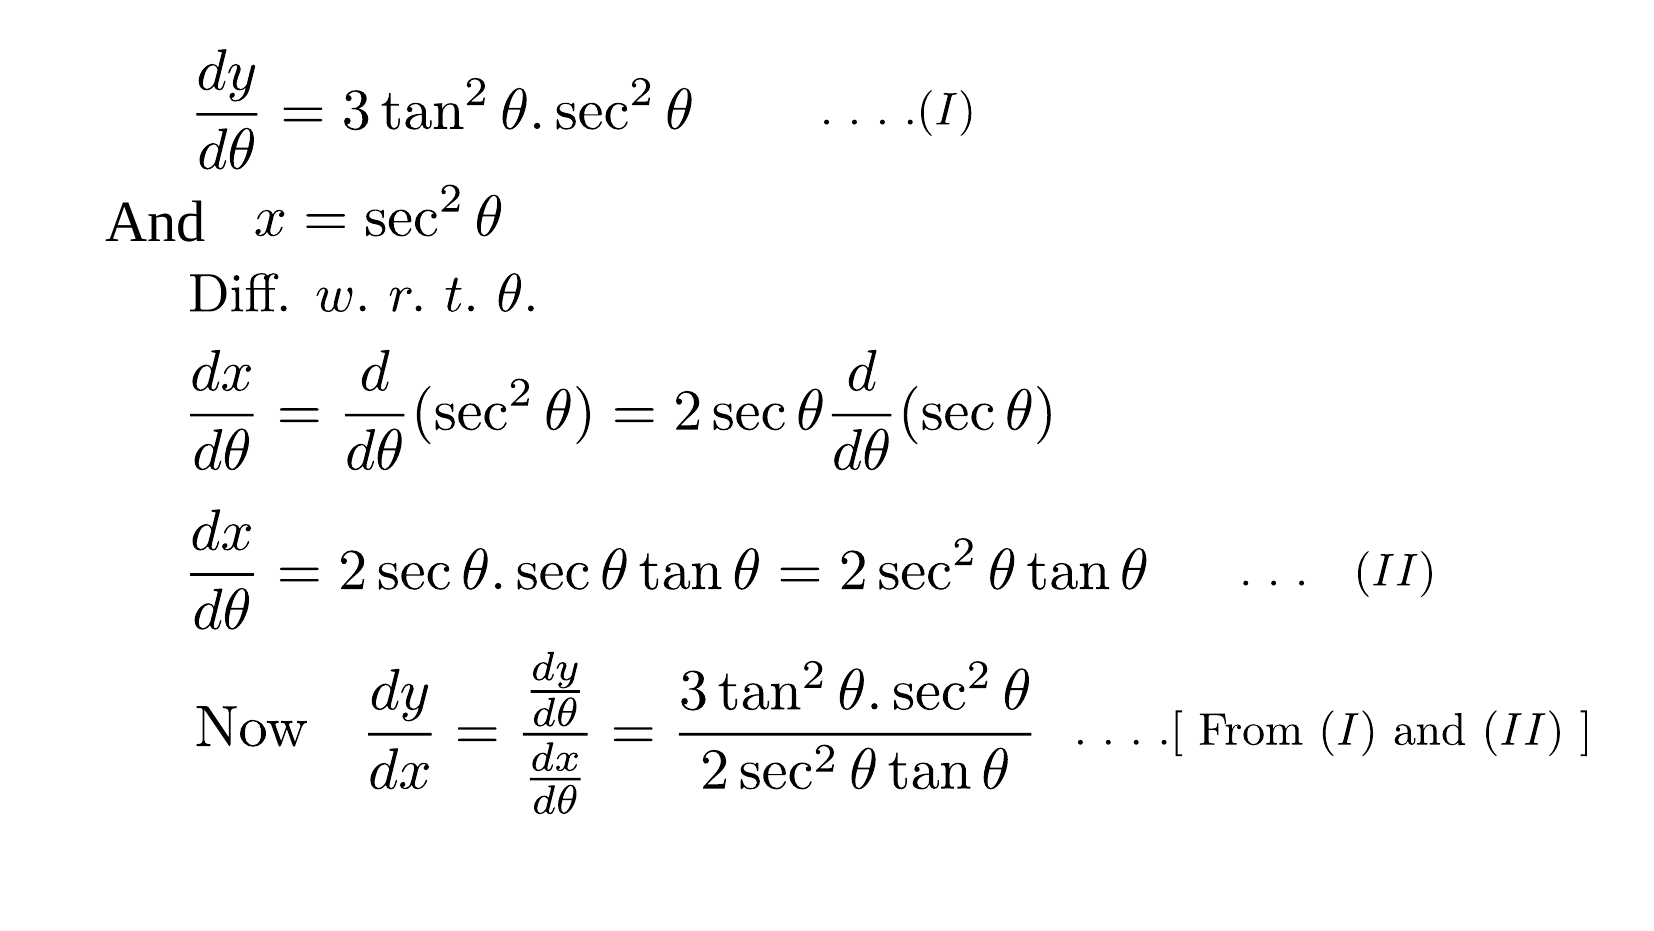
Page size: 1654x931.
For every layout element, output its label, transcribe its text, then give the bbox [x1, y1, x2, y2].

text_box [255, 184, 502, 237]
text_box [190, 509, 1147, 630]
text_box [196, 706, 307, 747]
text_box [822, 90, 972, 136]
text_box [368, 651, 1032, 815]
text_box [196, 49, 692, 170]
text_box [190, 273, 534, 312]
title And [47, 37, 1607, 898]
text_box [1241, 551, 1432, 597]
text_box [190, 349, 1051, 471]
text_box [1076, 710, 1587, 757]
